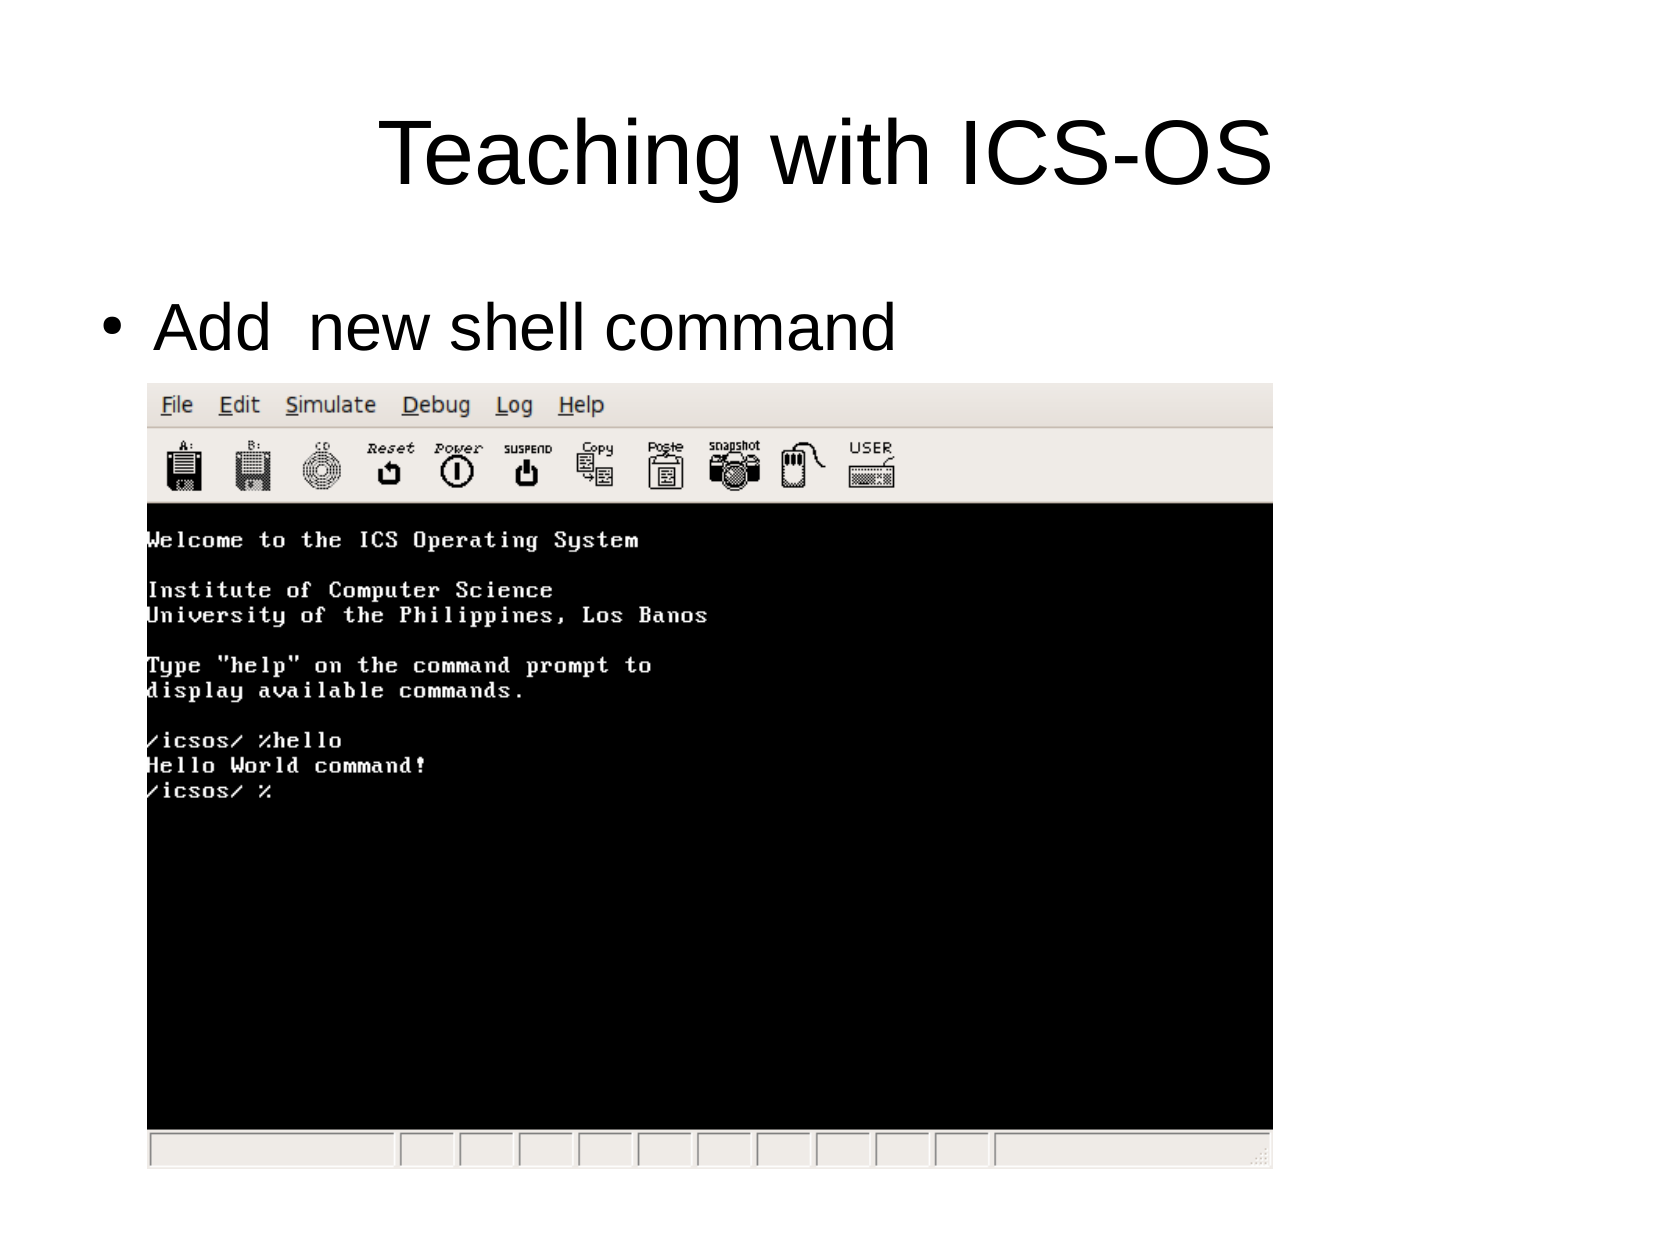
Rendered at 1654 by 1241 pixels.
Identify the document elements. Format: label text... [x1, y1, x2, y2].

picture [147, 383, 1273, 1169]
title Teaching with ICS-OS [82, 49, 1571, 257]
list Add new shell command [82, 290, 1571, 1109]
